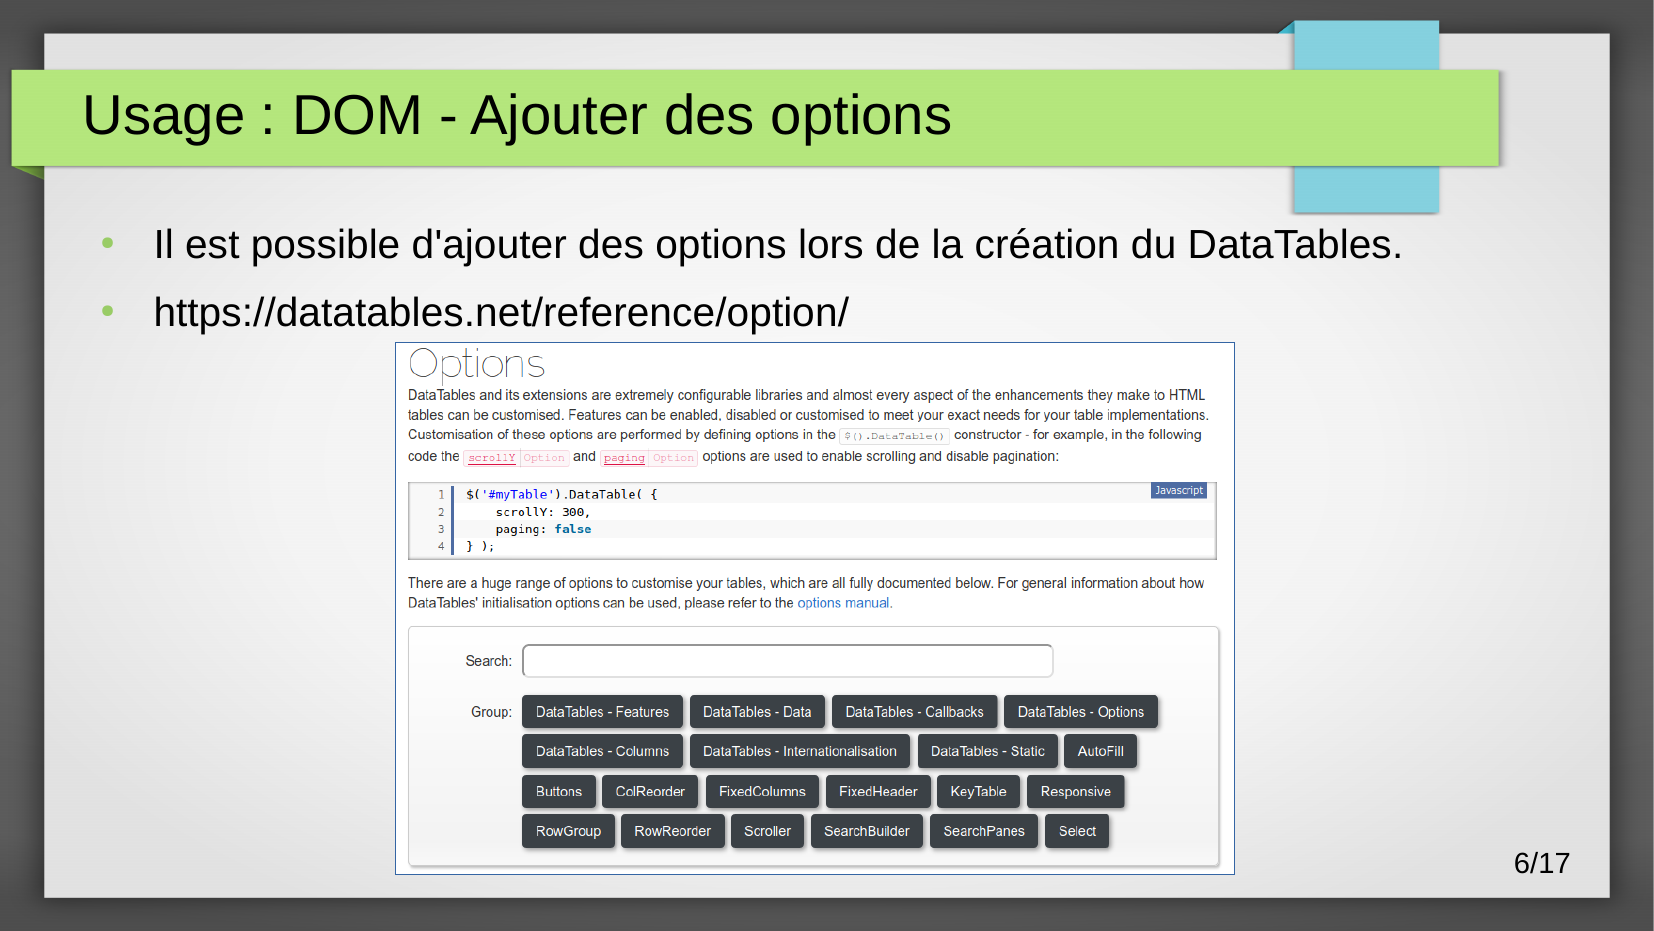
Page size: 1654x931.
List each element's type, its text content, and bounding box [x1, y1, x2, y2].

list Il est possible d'ajouter des options lors de la création du DataTables. https://datatables.net/reference/option/ [82, 221, 1571, 761]
title Usage : DOM - Ajouter des options [82, 70, 1264, 160]
picture [0, 0, 1654, 931]
